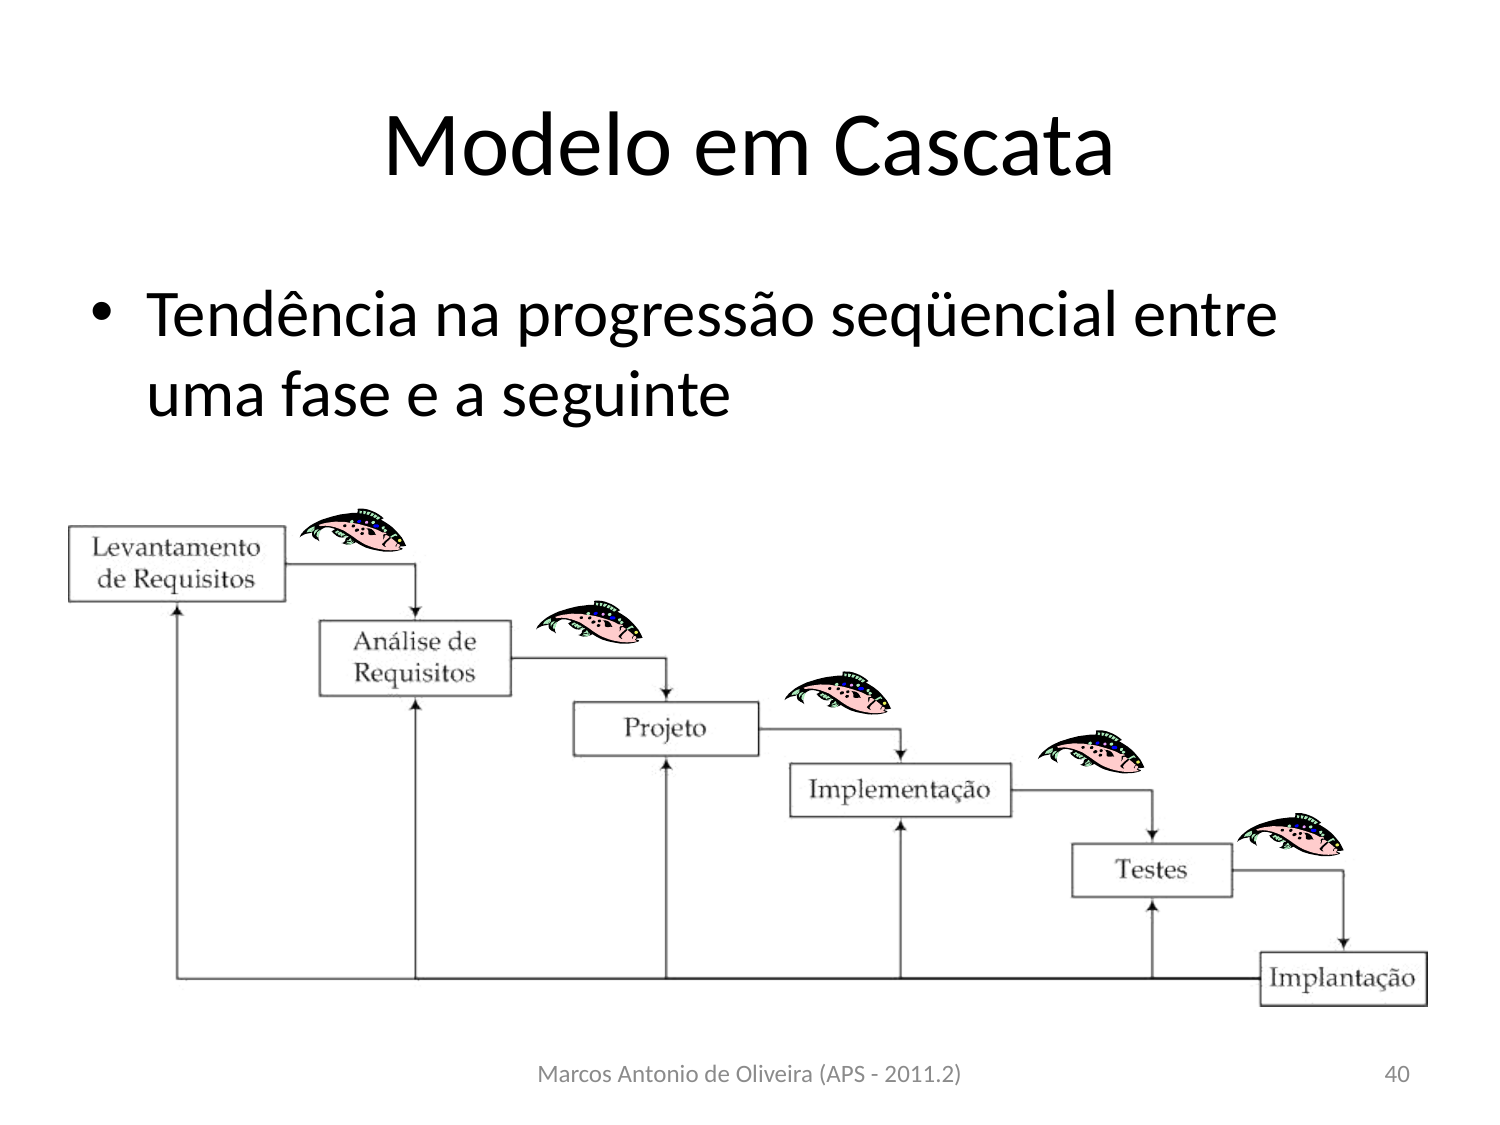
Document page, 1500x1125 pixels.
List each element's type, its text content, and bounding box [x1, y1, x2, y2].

text_box [536, 600, 643, 644]
text_box [784, 671, 892, 715]
text_box [299, 508, 407, 552]
footer Marcos Antonio de Oliveira (APS - 2011.2) [512, 1042, 988, 1103]
title Modelo em Cascata [75, 45, 1425, 233]
text_box [1237, 813, 1344, 857]
list Tendência na progressão seqüencial entre uma fase e a seguinte [75, 262, 1425, 525]
slide_number <número> [1074, 1042, 1425, 1103]
text_box [1037, 730, 1145, 774]
picture [68, 525, 1428, 1007]
